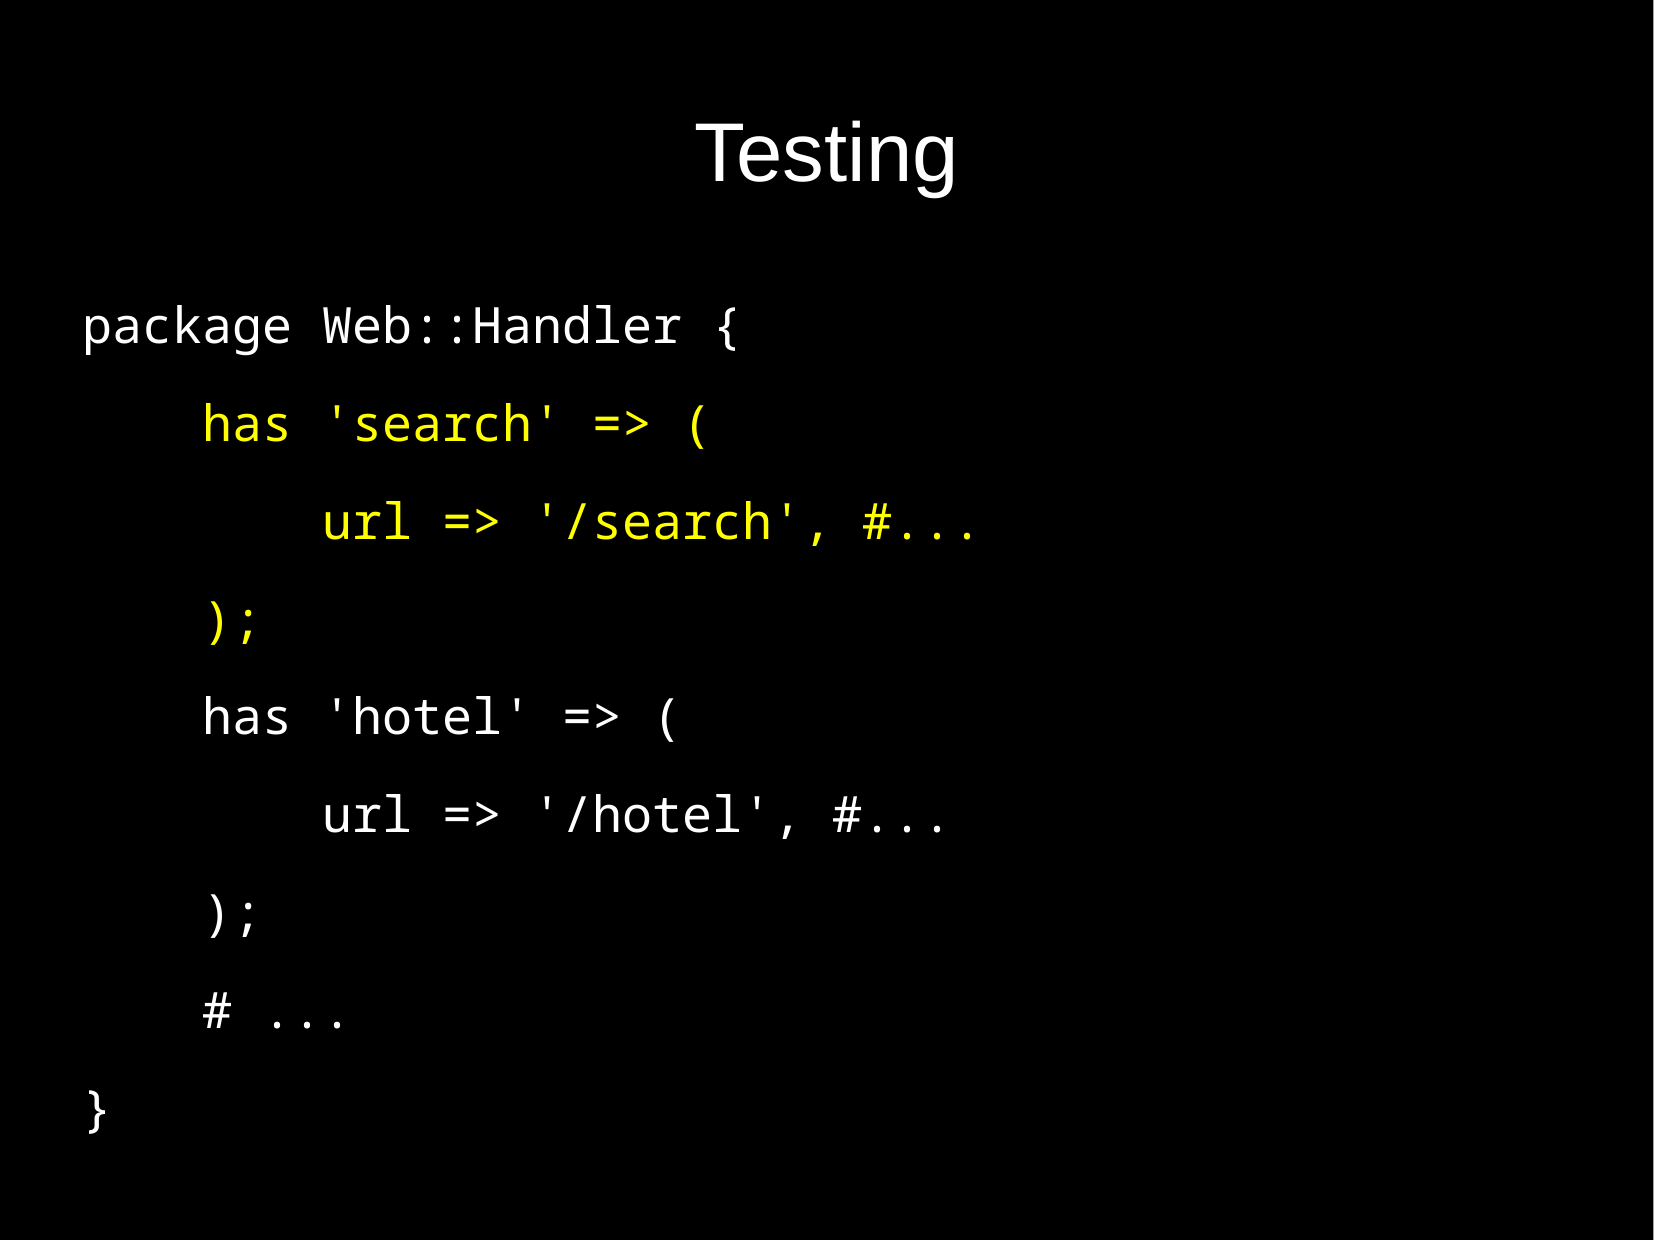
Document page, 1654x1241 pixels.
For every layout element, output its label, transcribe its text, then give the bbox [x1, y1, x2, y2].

list package Web::Handler { has 'search' => ( url => '/search', #... ); has 'hotel' => ( url => '/hotel', #... ); # ... } [82, 290, 1538, 1241]
title Testing [82, 49, 1571, 257]
